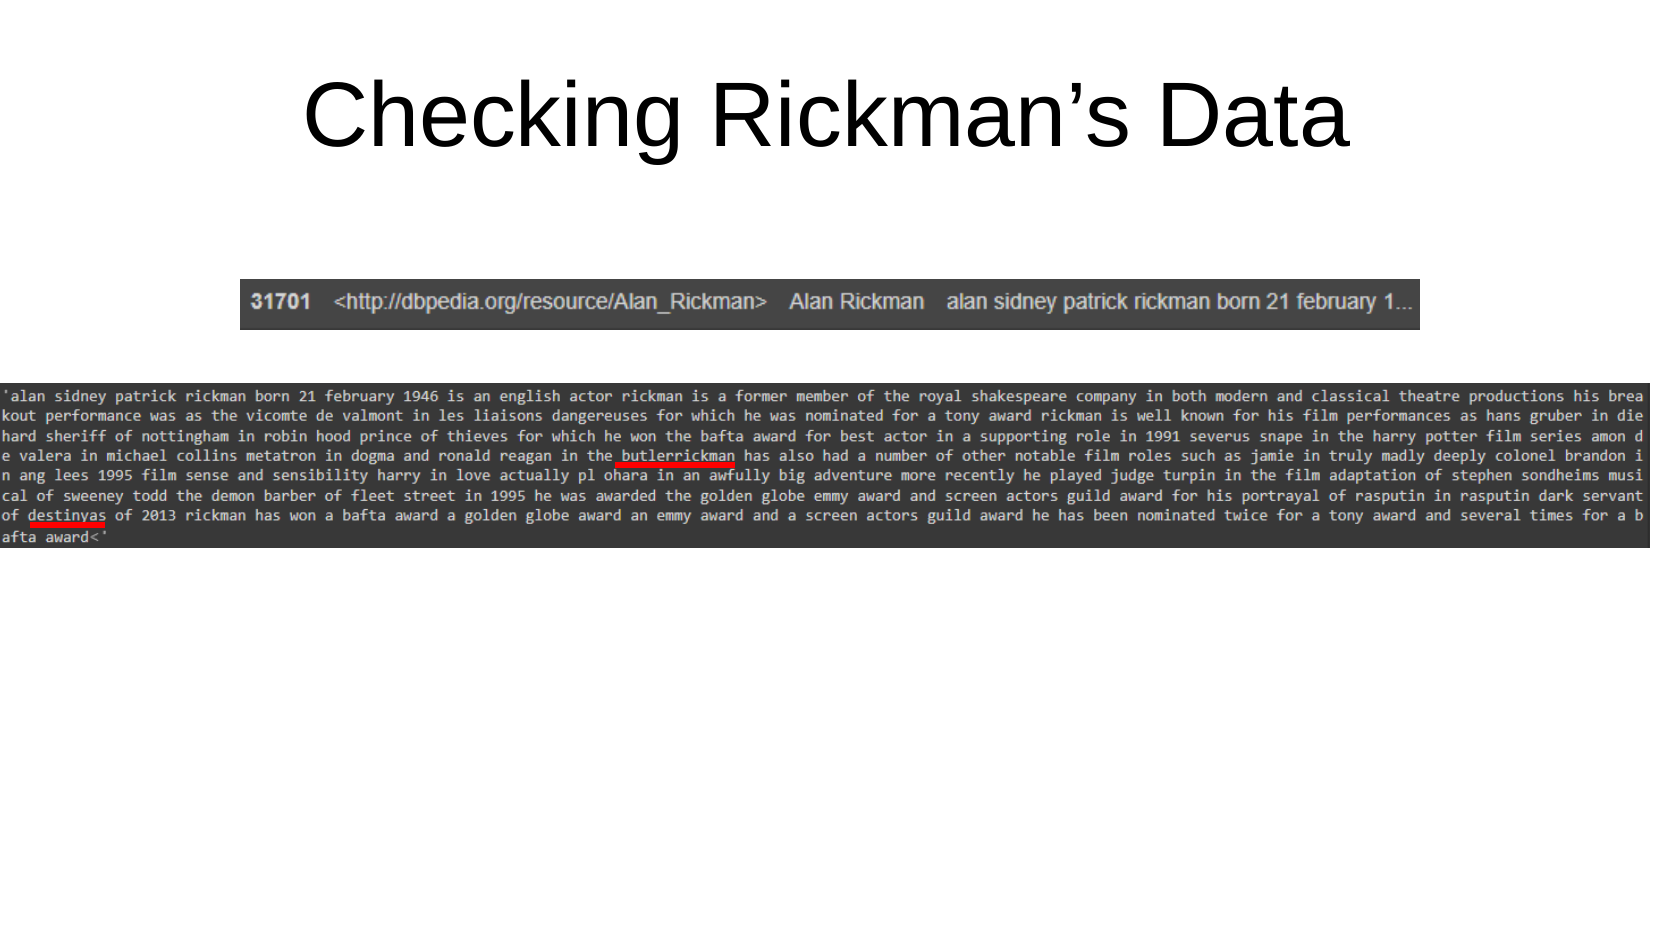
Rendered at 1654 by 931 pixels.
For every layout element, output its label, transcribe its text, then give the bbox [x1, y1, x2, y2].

title Checking Rickman’s Data [82, 37, 1571, 193]
picture [240, 279, 1420, 331]
picture [0, 383, 1650, 548]
